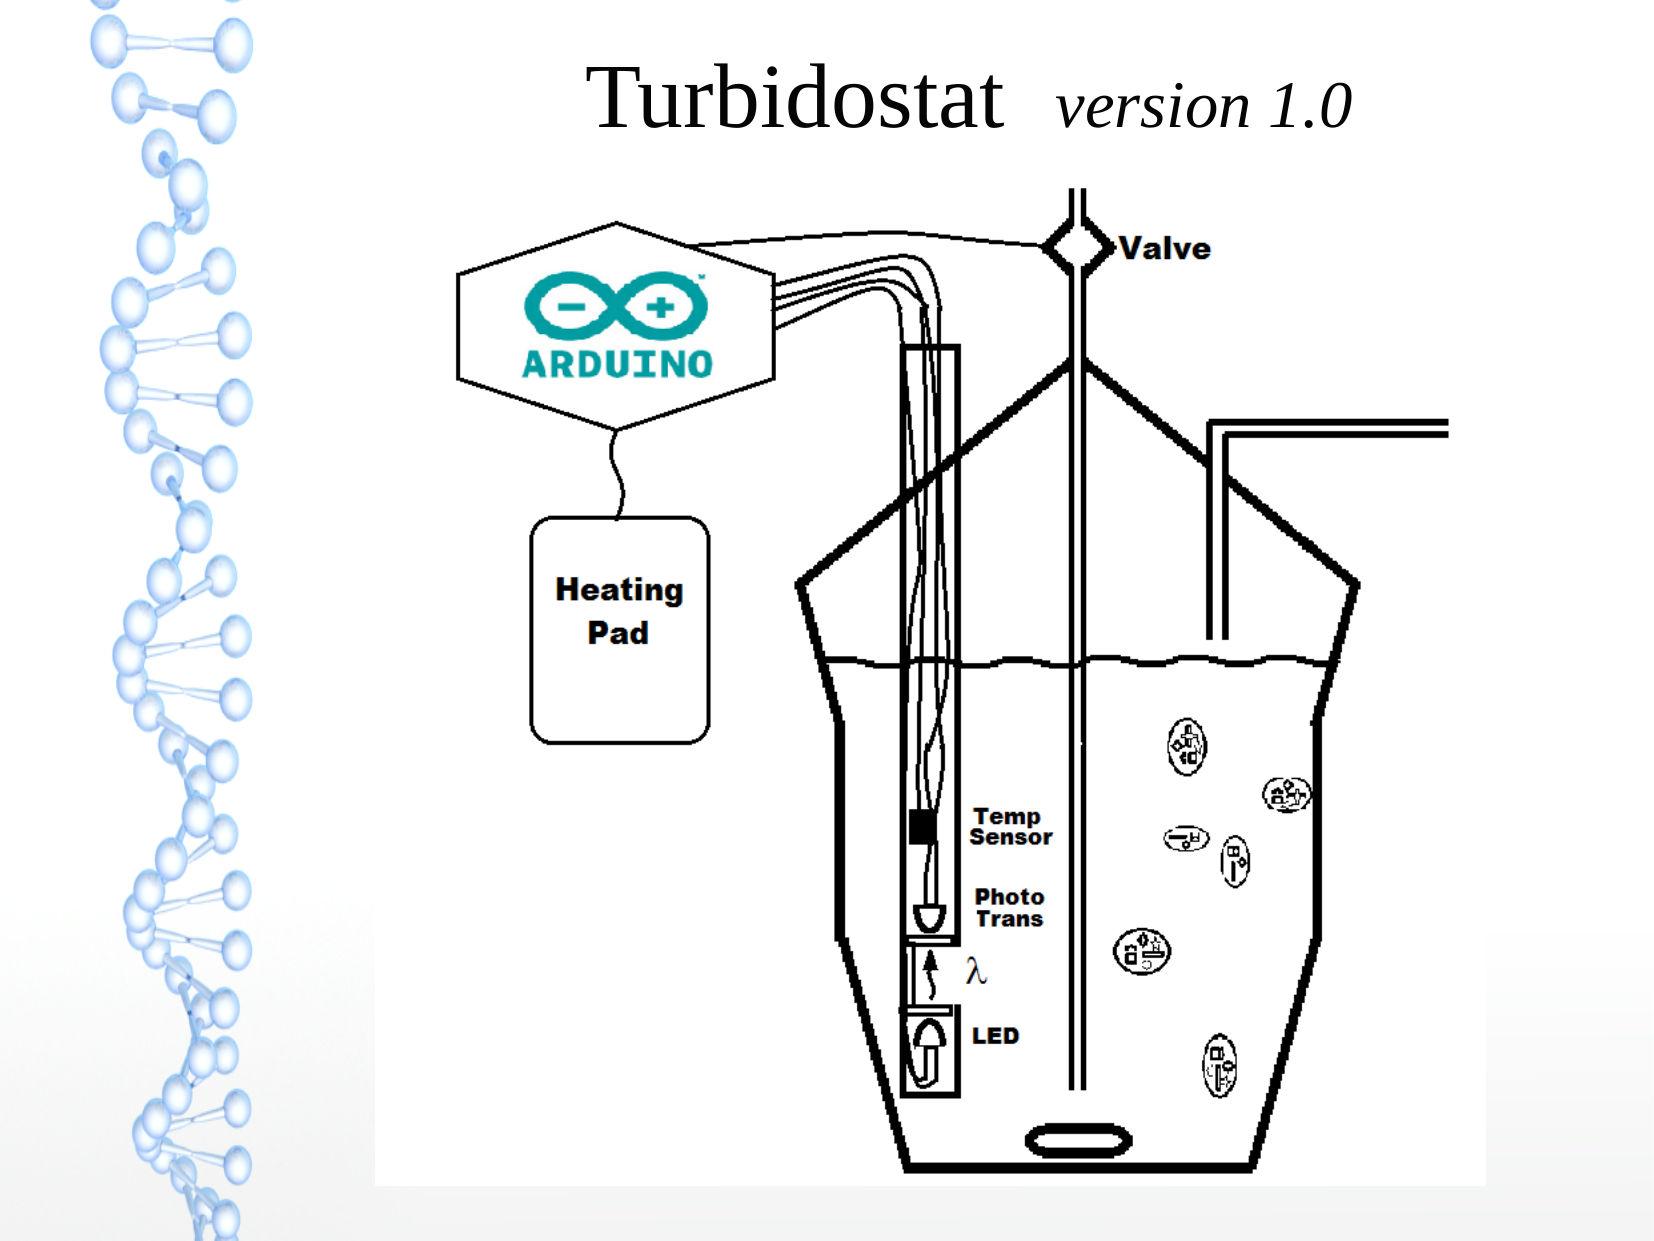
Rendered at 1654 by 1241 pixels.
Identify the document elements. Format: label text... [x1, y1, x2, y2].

title Turbidostat version 1.0 [375, 42, 1564, 145]
picture [0, 0, 1654, 1241]
